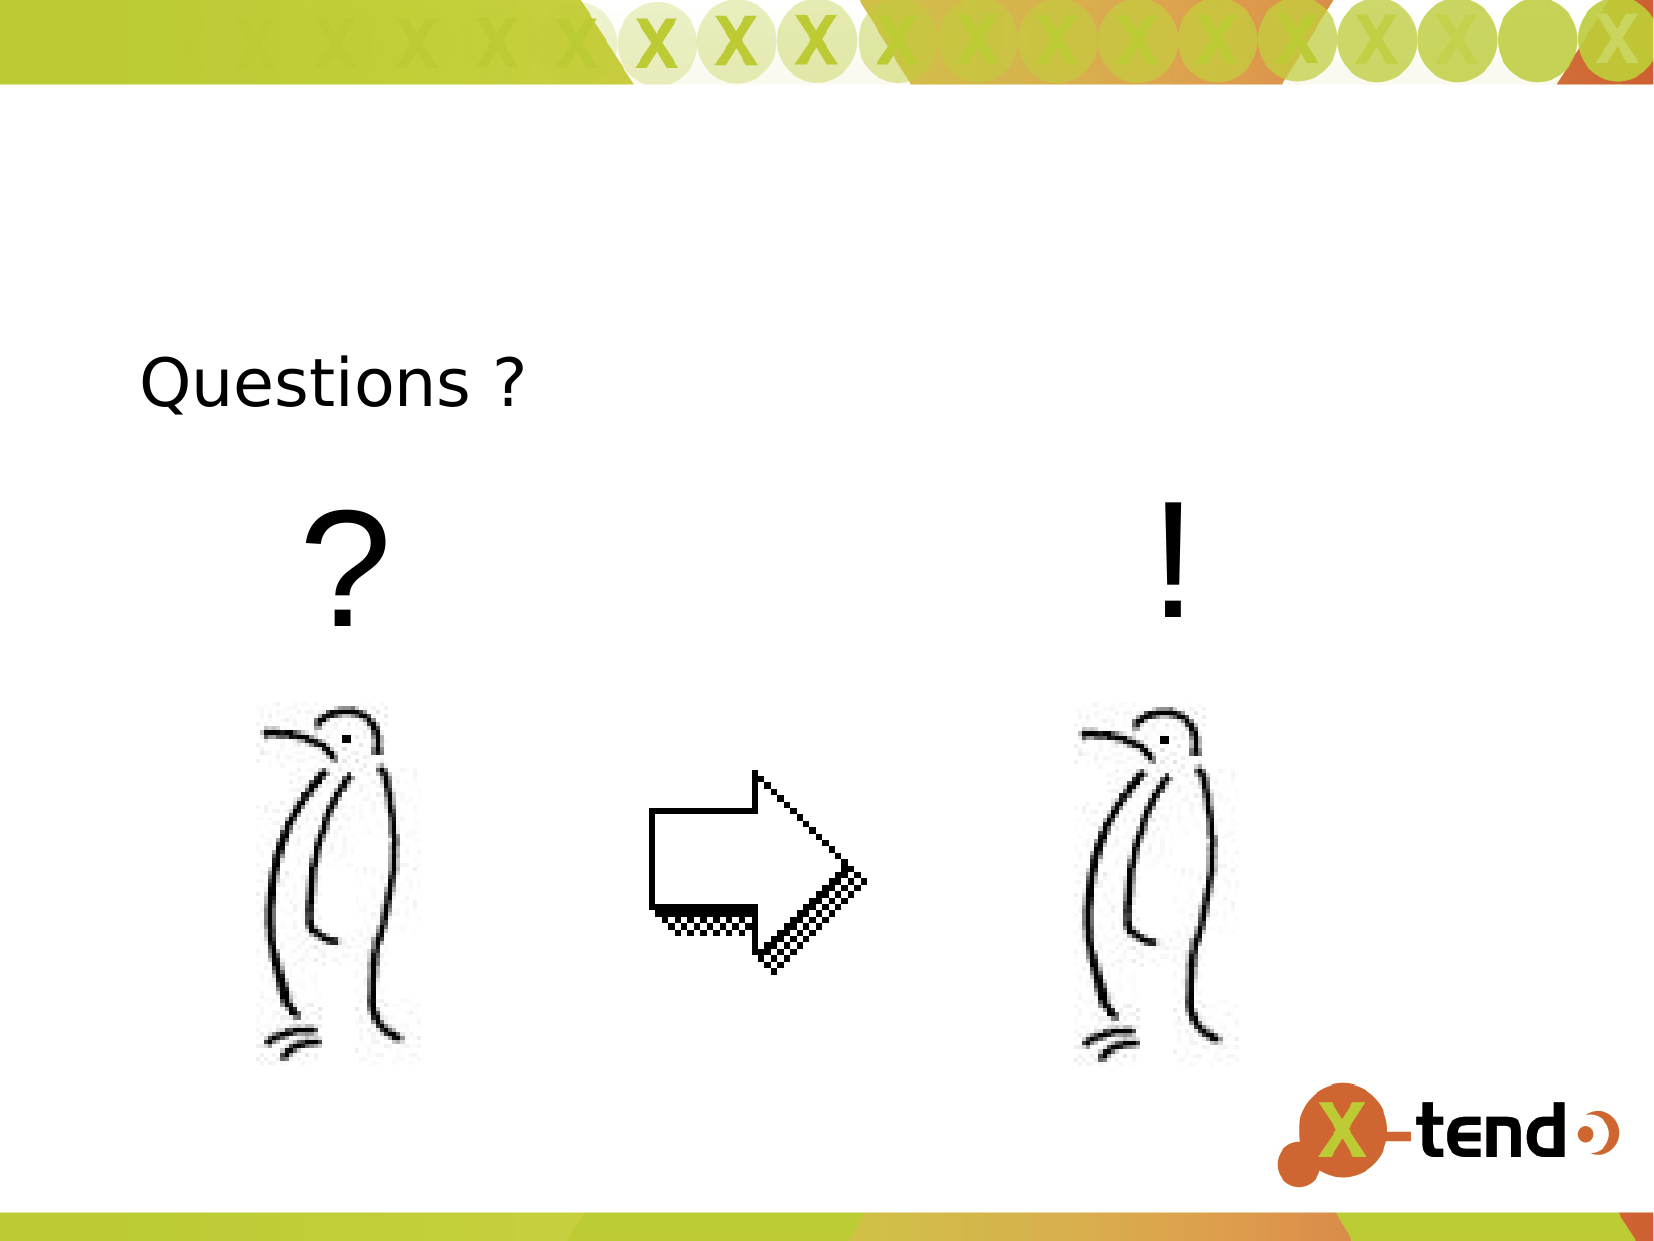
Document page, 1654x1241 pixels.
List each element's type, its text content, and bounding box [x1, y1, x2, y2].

picture [0, 0, 1654, 1241]
list Questions ? [121, 344, 1534, 1127]
